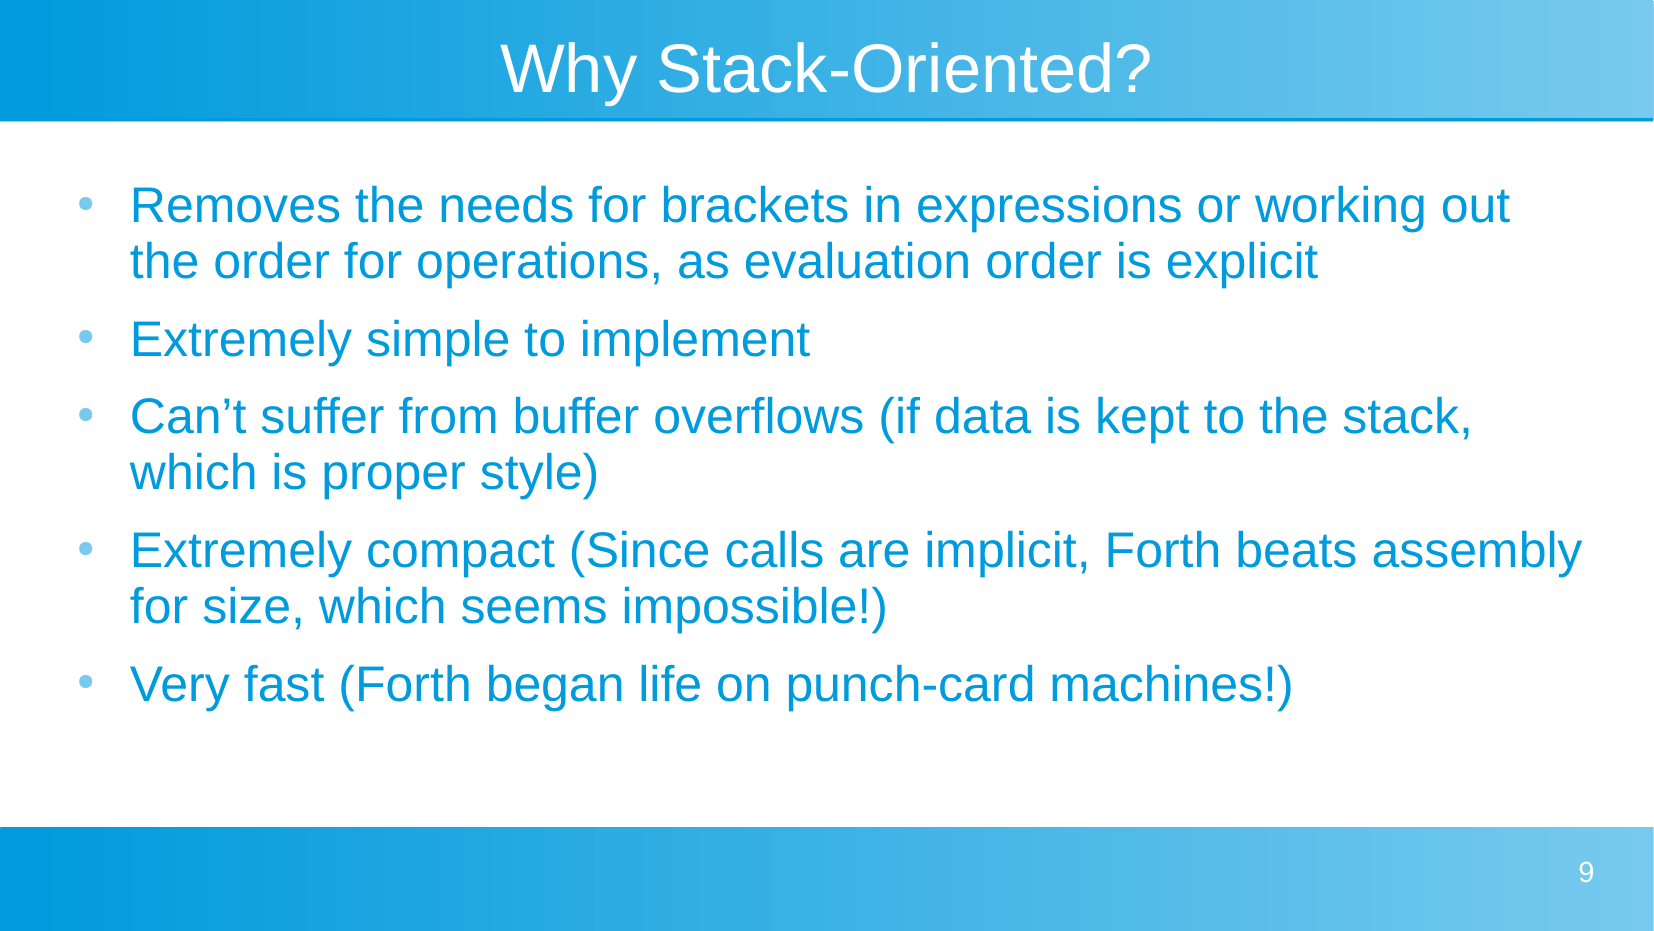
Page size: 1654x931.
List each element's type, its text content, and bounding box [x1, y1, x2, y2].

list Removes the needs for brackets in expressions or working out the order for operations, as evaluation order is explicit Extremely simple to implement Can’t suffer from buffer overflows (if data is kept to the stack, which is proper style) Extremely compact (Since calls are implicit, Forth beats assembly for size, which seems impossible!) Very fast (Forth began life on punch-card machines!) [59, 177, 1595, 768]
title Why Stack-Oriented? [59, 29, 1595, 108]
